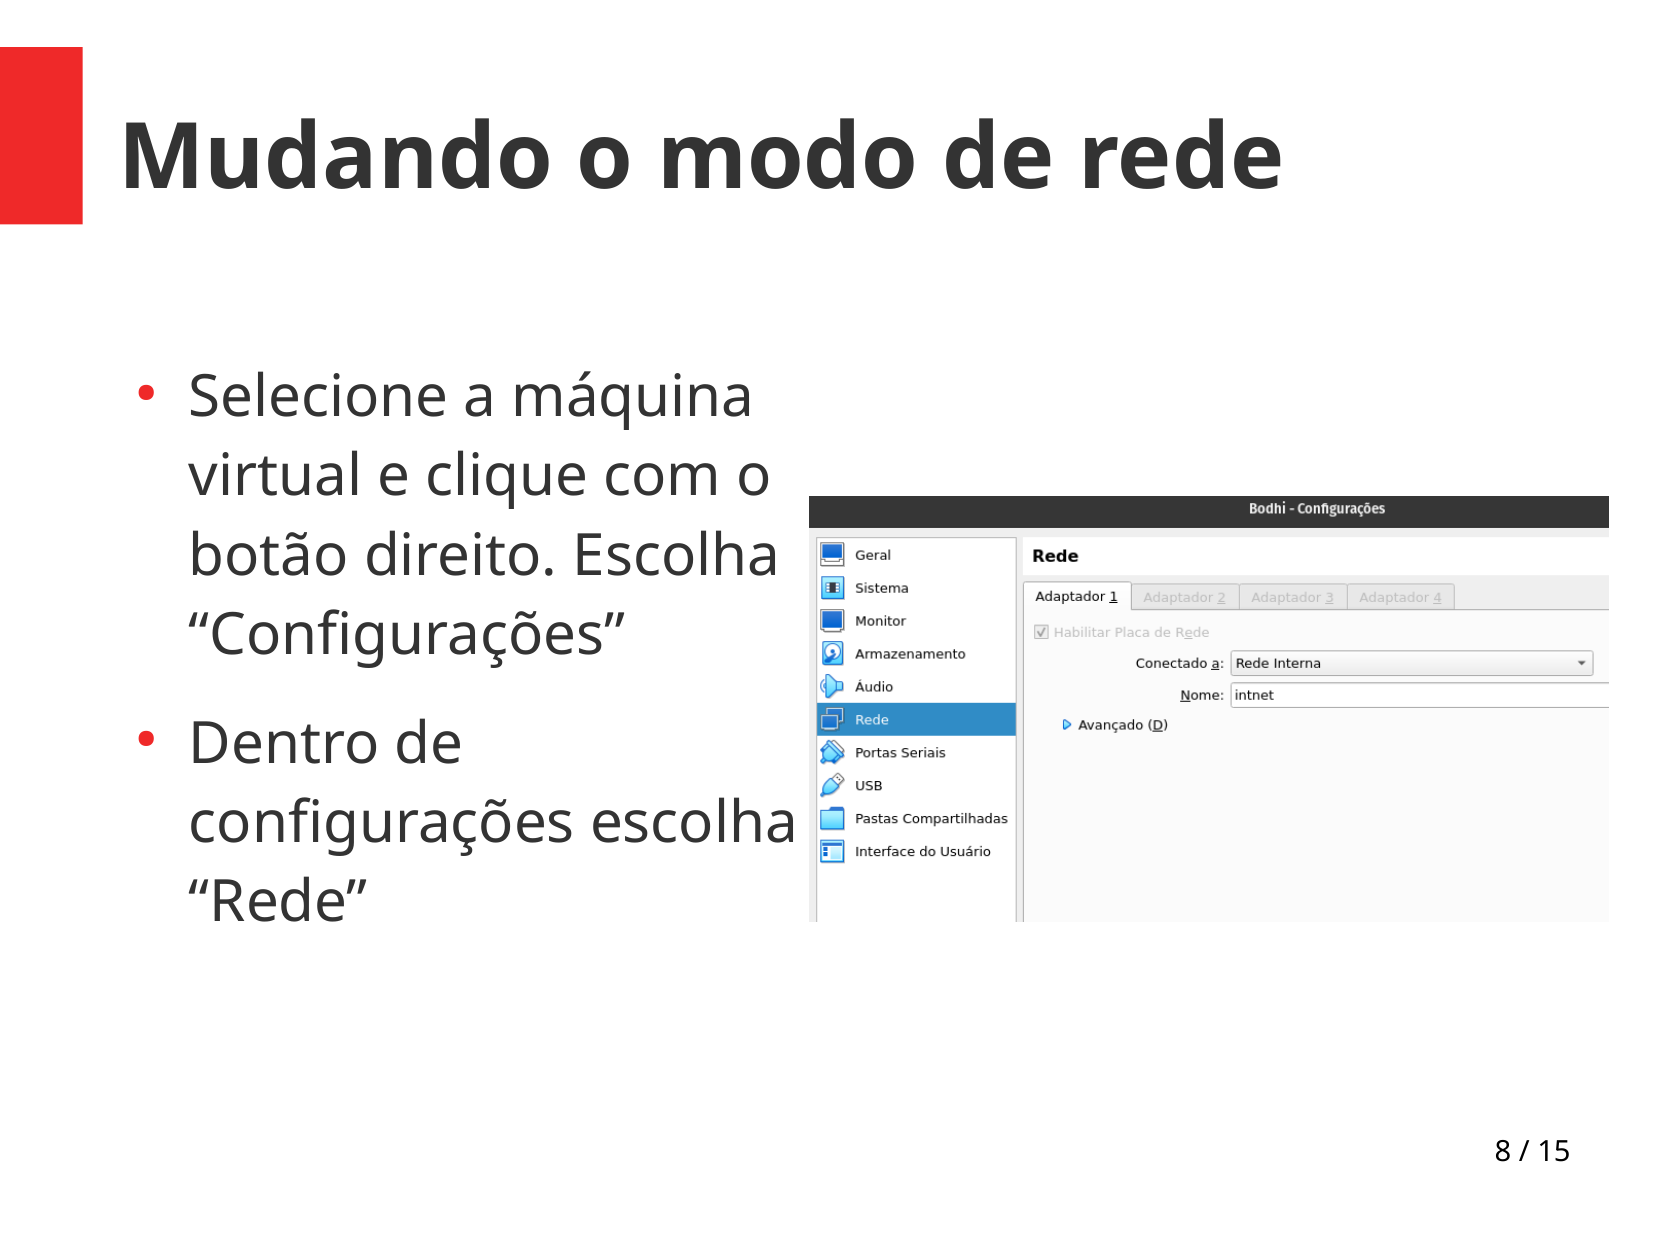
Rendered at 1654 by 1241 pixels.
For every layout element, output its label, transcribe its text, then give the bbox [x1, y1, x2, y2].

picture [809, 496, 1609, 922]
list Selecione a máquina virtual e clique com o botão direito. Escolha “Configurações” Dentro de configurações escolha “Rede” [118, 354, 810, 1074]
title Mudando o modo de rede [118, 45, 1571, 260]
